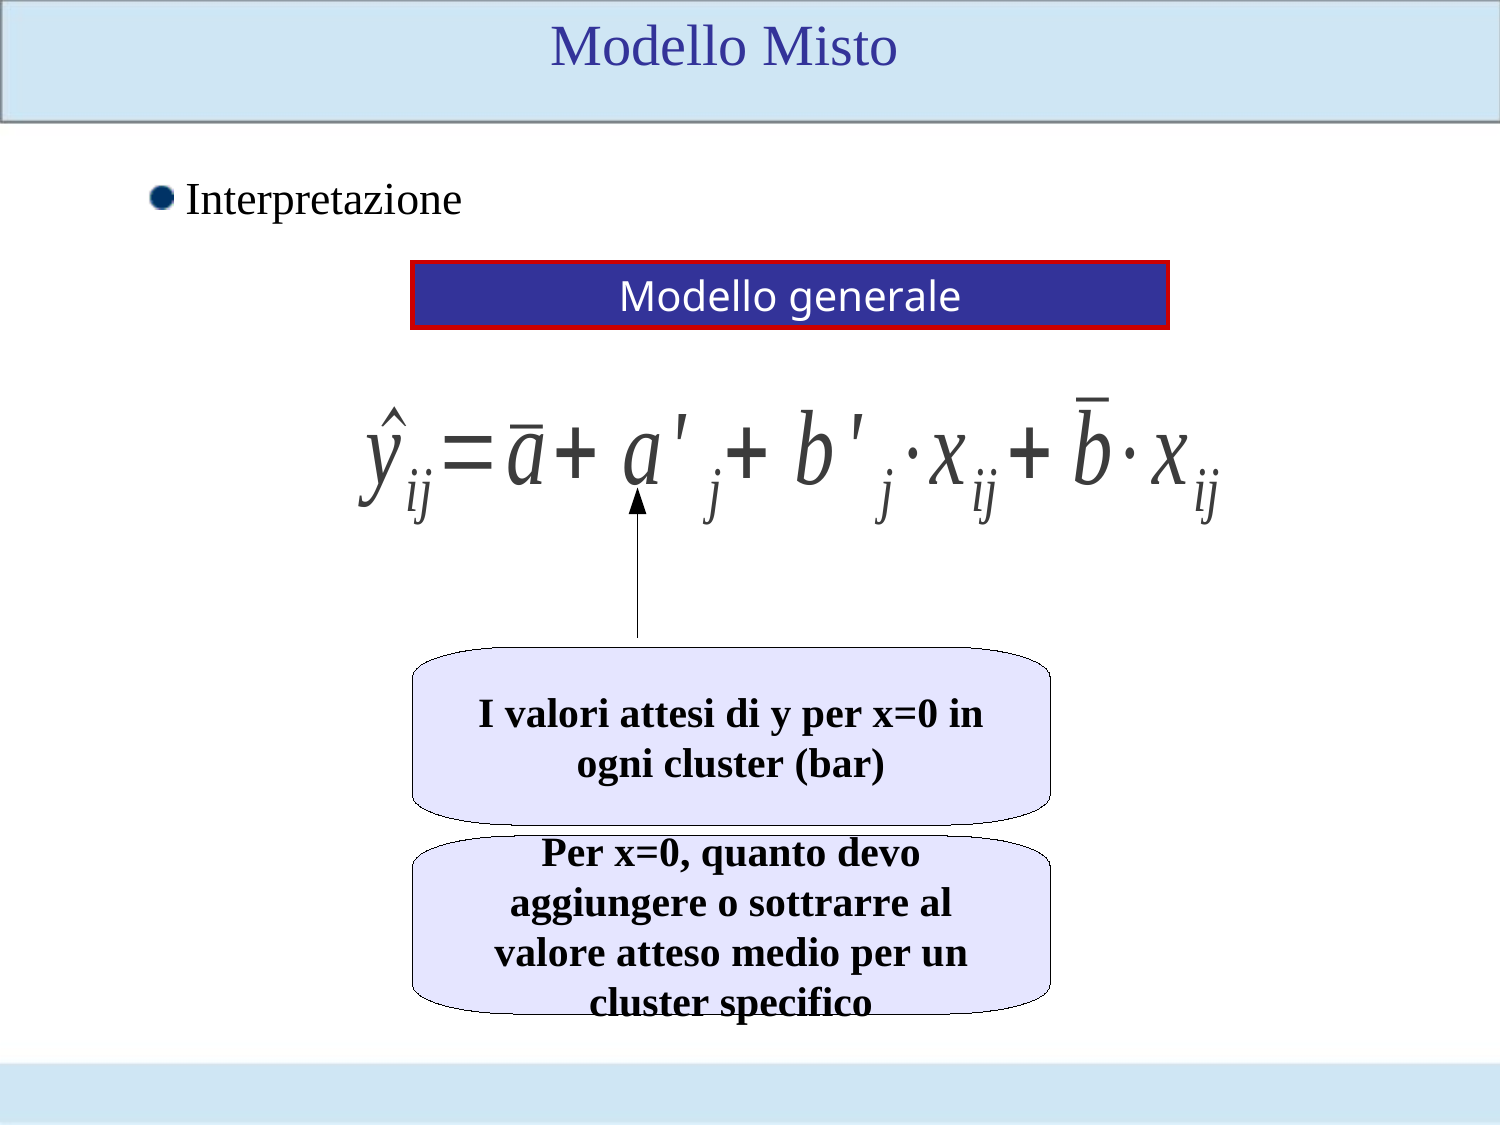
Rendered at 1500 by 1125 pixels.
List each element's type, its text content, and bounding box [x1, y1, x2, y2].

text_box Interpretazione [132, 161, 1377, 232]
text_box Modello generale [412, 262, 1168, 328]
picture [0, 0, 1500, 1125]
text_box Per x=0, quanto devo aggiungere o sottrarre al valore atteso medio per un cluster specifico [412, 835, 1051, 1015]
title Modello Misto [49, 0, 1400, 136]
text_box I valori attesi di y per x=0 in ogni cluster (bar) [412, 647, 1051, 826]
chart [335, 391, 1238, 526]
